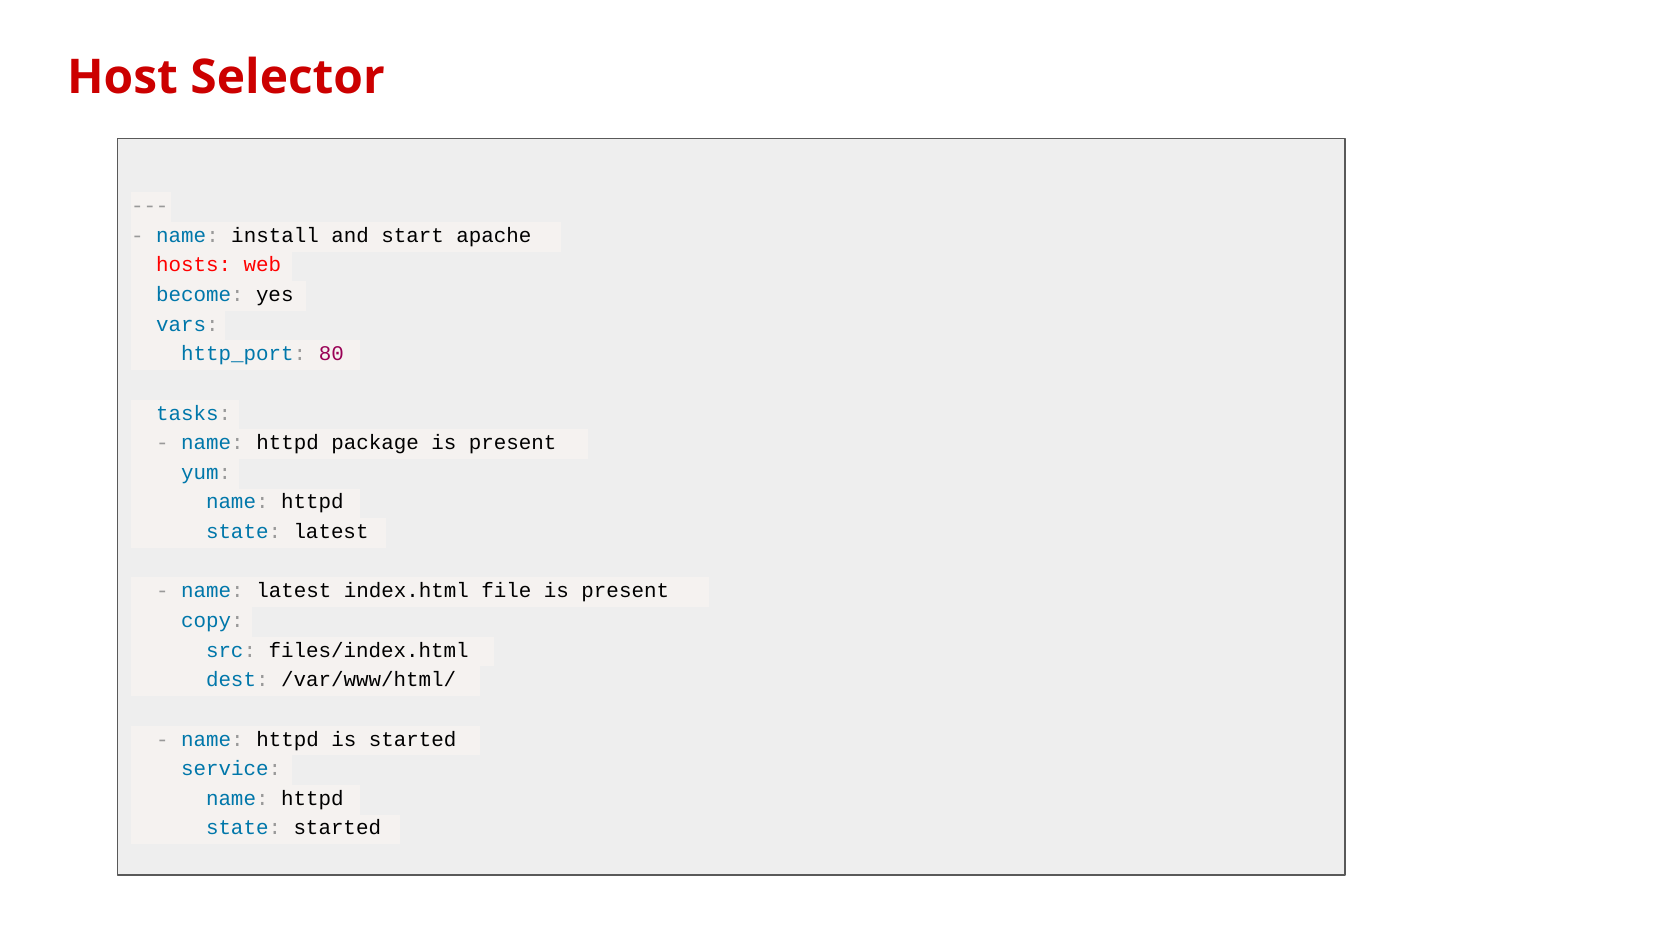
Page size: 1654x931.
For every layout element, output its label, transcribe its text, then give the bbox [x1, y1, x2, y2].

text_box - name: latest index.html file is present [131, 580, 724, 609]
text_box src: files/index.html [131, 639, 504, 668]
text_box service: [131, 758, 297, 787]
text_box http_port: 80 [131, 343, 366, 372]
text_box vars: [131, 313, 228, 342]
text_box [52, 31, 1344, 876]
text_box hosts: web [131, 254, 297, 283]
text_box copy: [131, 610, 256, 639]
text_box name: httpd [131, 491, 366, 520]
text_box dest: /var/www/html/ [131, 669, 490, 698]
text_box Host Selector [67, 41, 419, 120]
text_box tasks: [131, 402, 242, 431]
text_box become: yes [131, 284, 311, 313]
text_box yum: [131, 462, 242, 491]
text_box --- [131, 195, 173, 224]
text_box state: started [131, 817, 407, 846]
text_box state: latest [131, 521, 394, 550]
text_box - name: httpd package is present [131, 432, 600, 461]
text_box name: httpd [131, 788, 366, 817]
text_box - name: install and start apache [131, 225, 573, 253]
text_box - name: httpd is started [131, 728, 490, 757]
